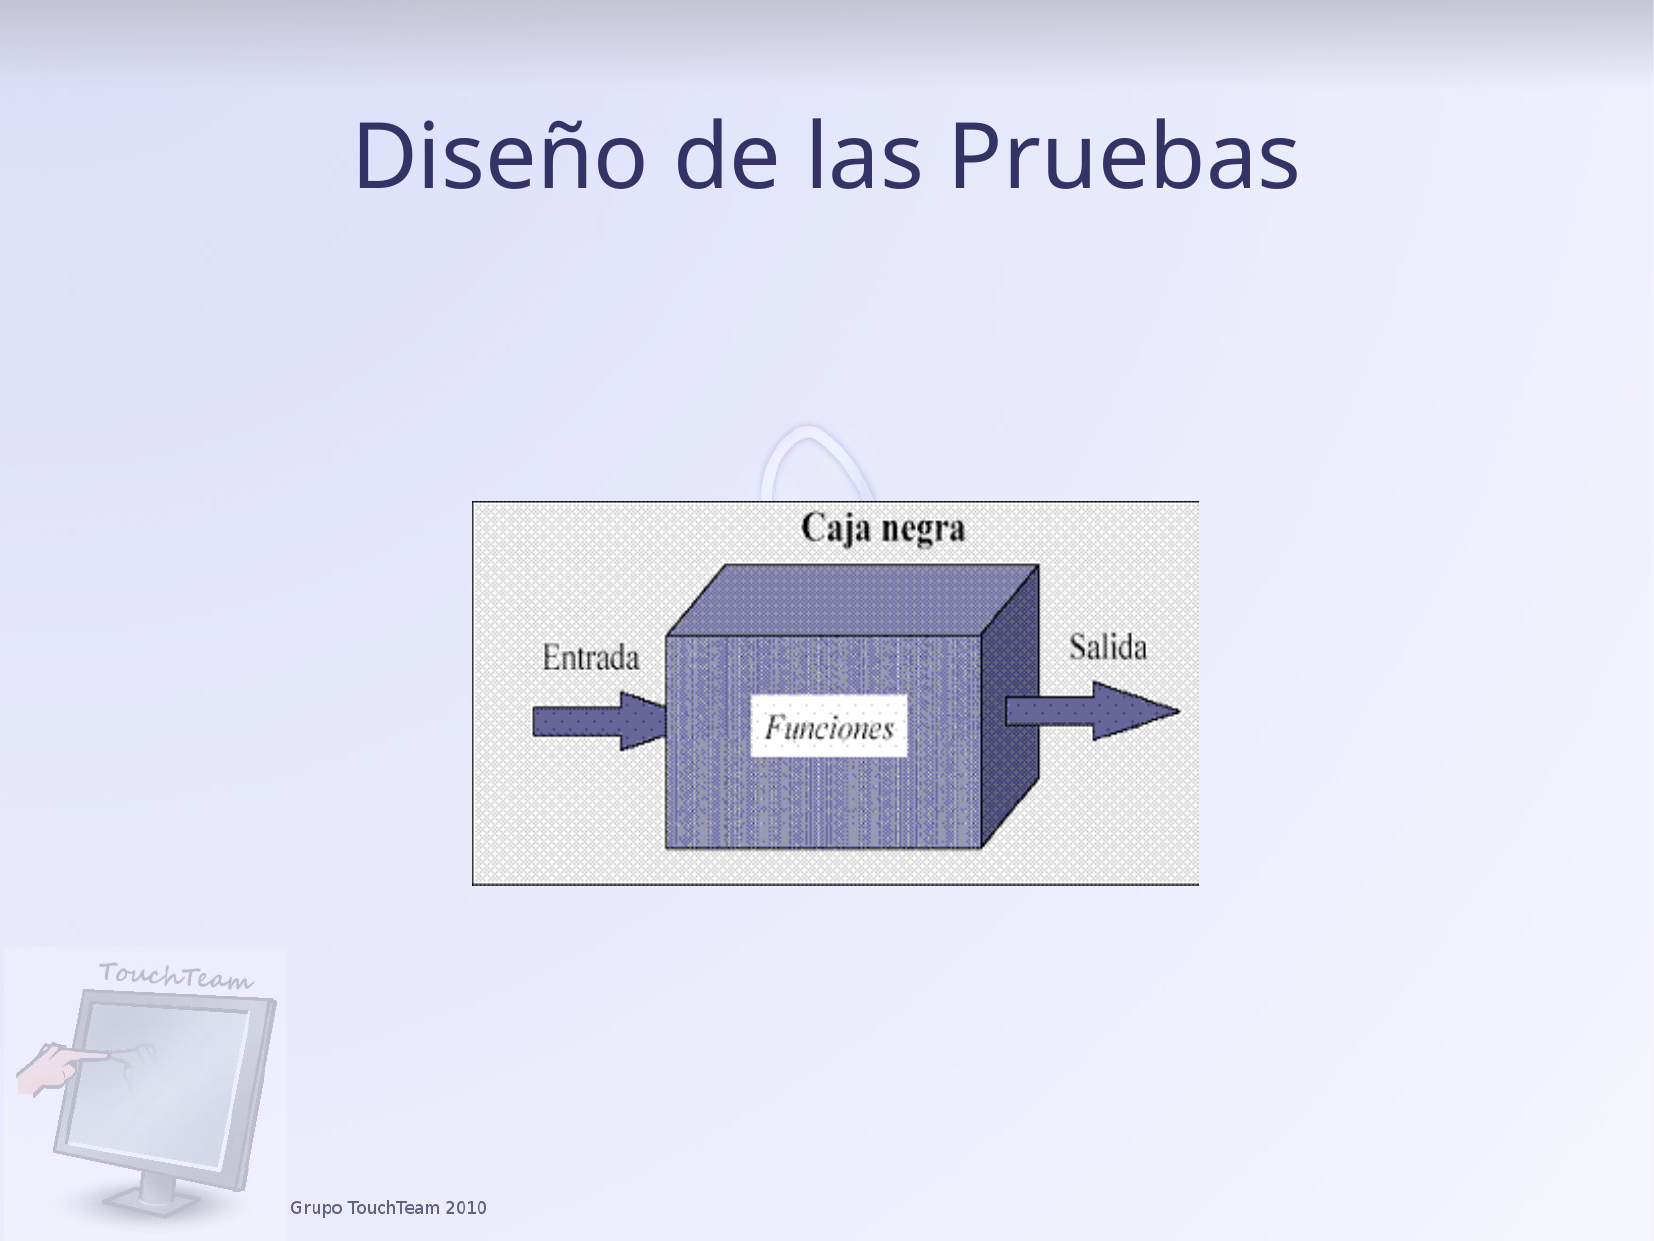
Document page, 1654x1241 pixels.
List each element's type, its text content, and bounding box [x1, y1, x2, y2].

title Diseño de las Pruebas [82, 56, 1571, 250]
picture [0, 0, 1654, 1241]
